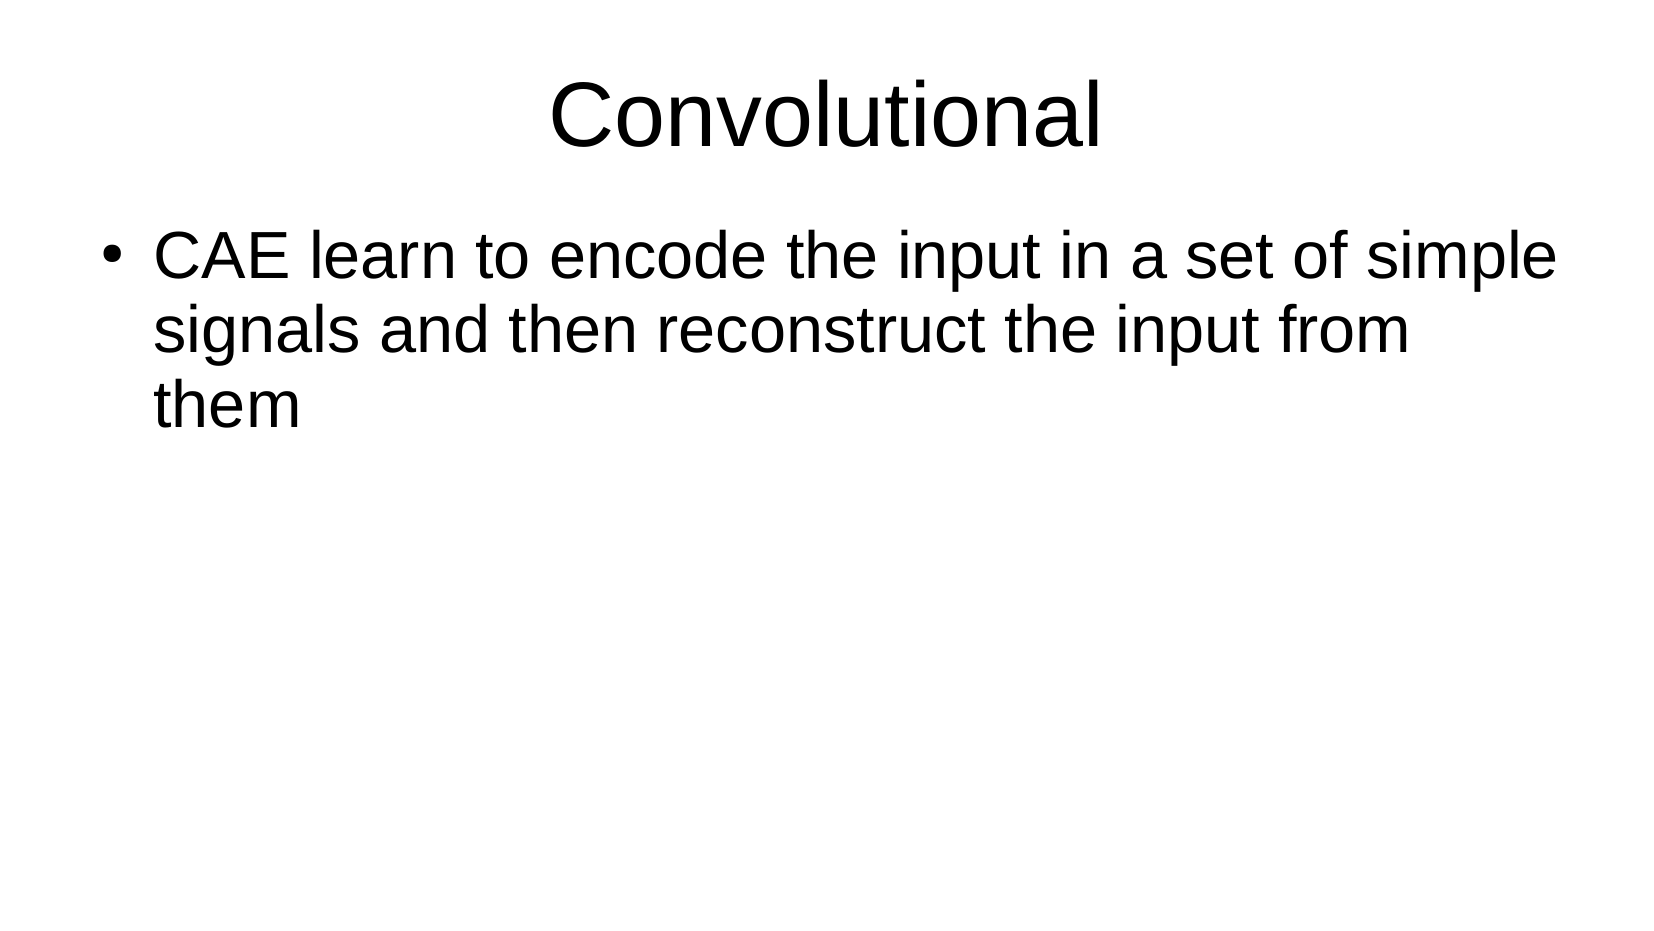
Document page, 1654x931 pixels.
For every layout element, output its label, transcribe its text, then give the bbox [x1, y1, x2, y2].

title Convolutional [82, 37, 1571, 193]
list CAE learn to encode the input in a set of simple signals and then reconstruct the input from them [82, 217, 1571, 758]
